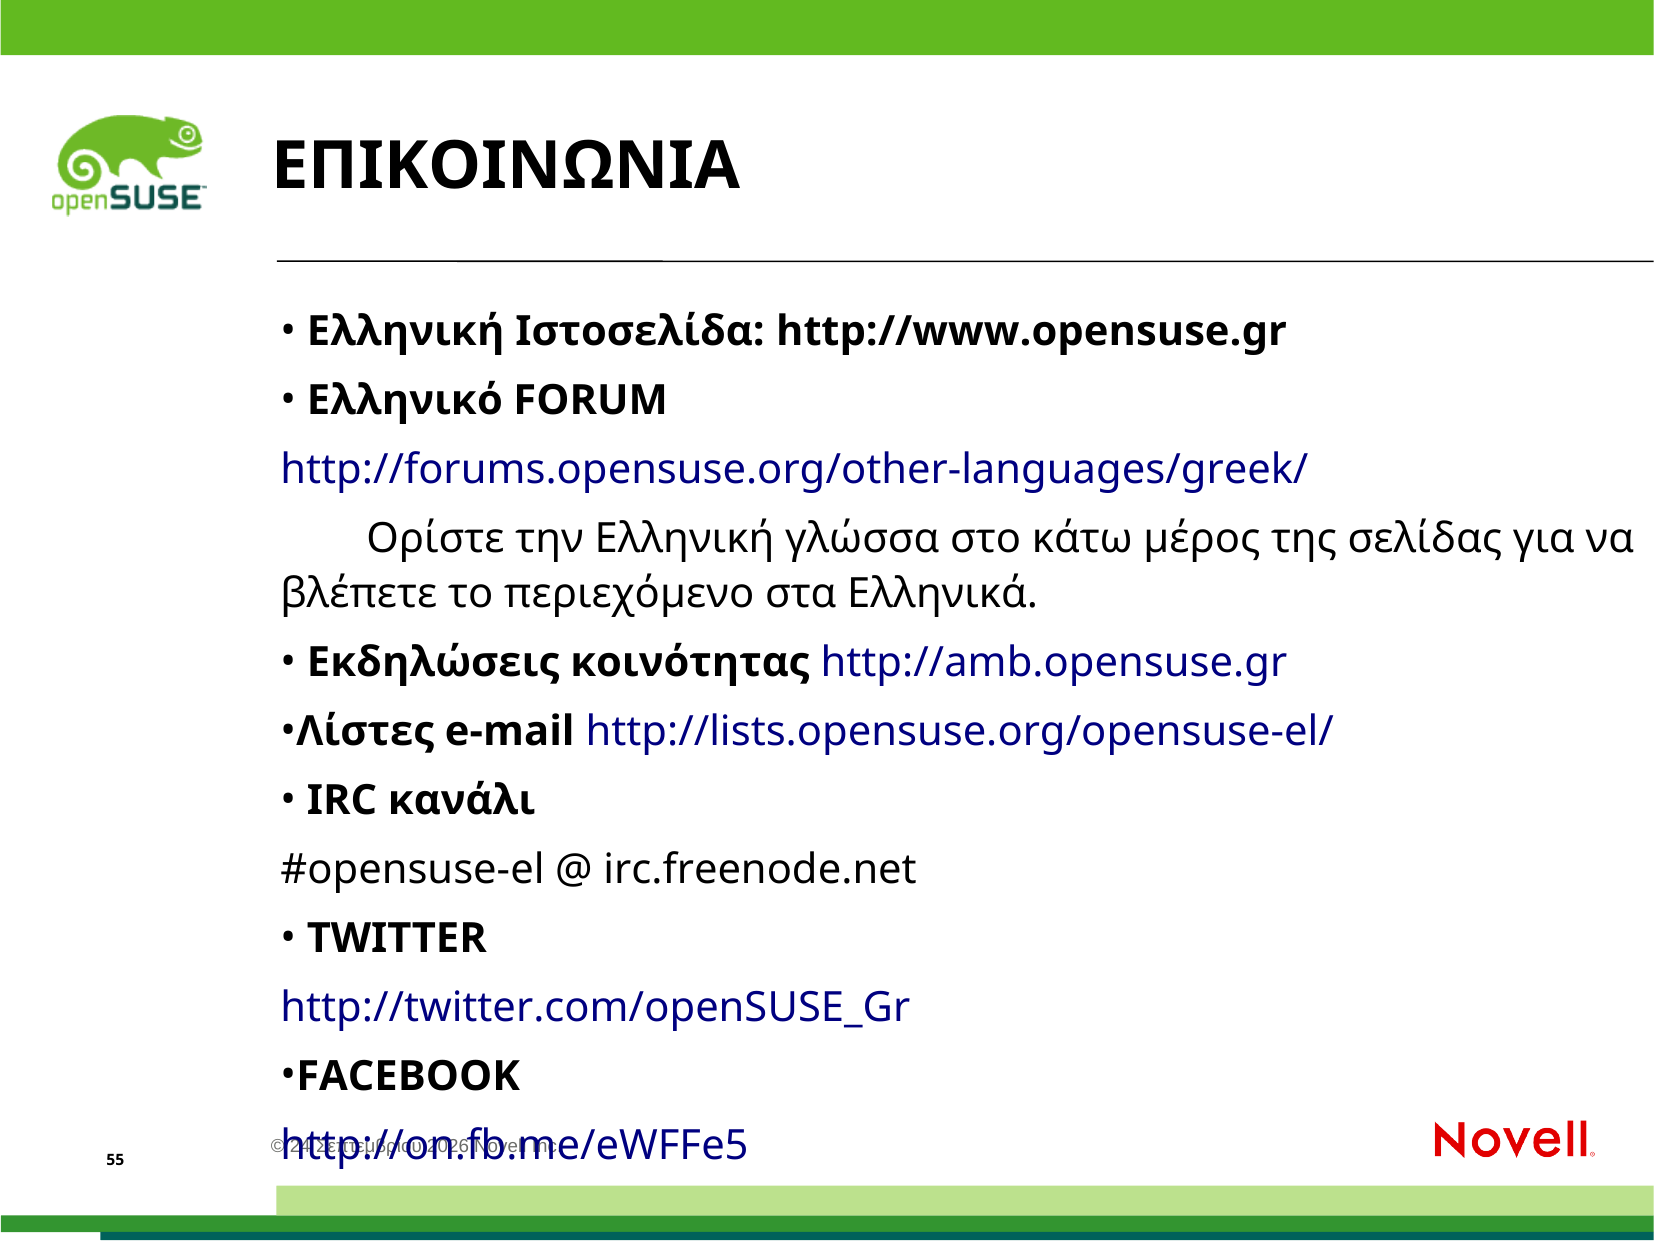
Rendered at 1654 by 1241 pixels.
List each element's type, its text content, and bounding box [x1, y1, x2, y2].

title ΕΠΙΚΟΙΝΩΝΙΑ [271, 67, 1553, 263]
picture [52, 115, 207, 217]
list Ελληνική Ιστοσελίδα: http://www.opensuse.gr Ελληνικό FORUM http://forums.opensuse.org/other-languages/greek/ Ορίστε την Ελληνική γλώσσα στο κάτω μέρος της σελίδας για να βλέπετε το περιεχόμενο στα Ελληνικά. Εκδηλώσεις κοινότητας http://amb.opensuse.gr Λίστες e-mail http://lists.opensuse.org/opensuse-el/ IRC κανάλι #opensuse-el @ irc.freenode.net TWITTER http://twitter.com/openSUSE_Gr FACEBOOK http://on.fb.me/eWFFe5 [265, 294, 1654, 1130]
picture [1427, 1130, 1601, 1164]
